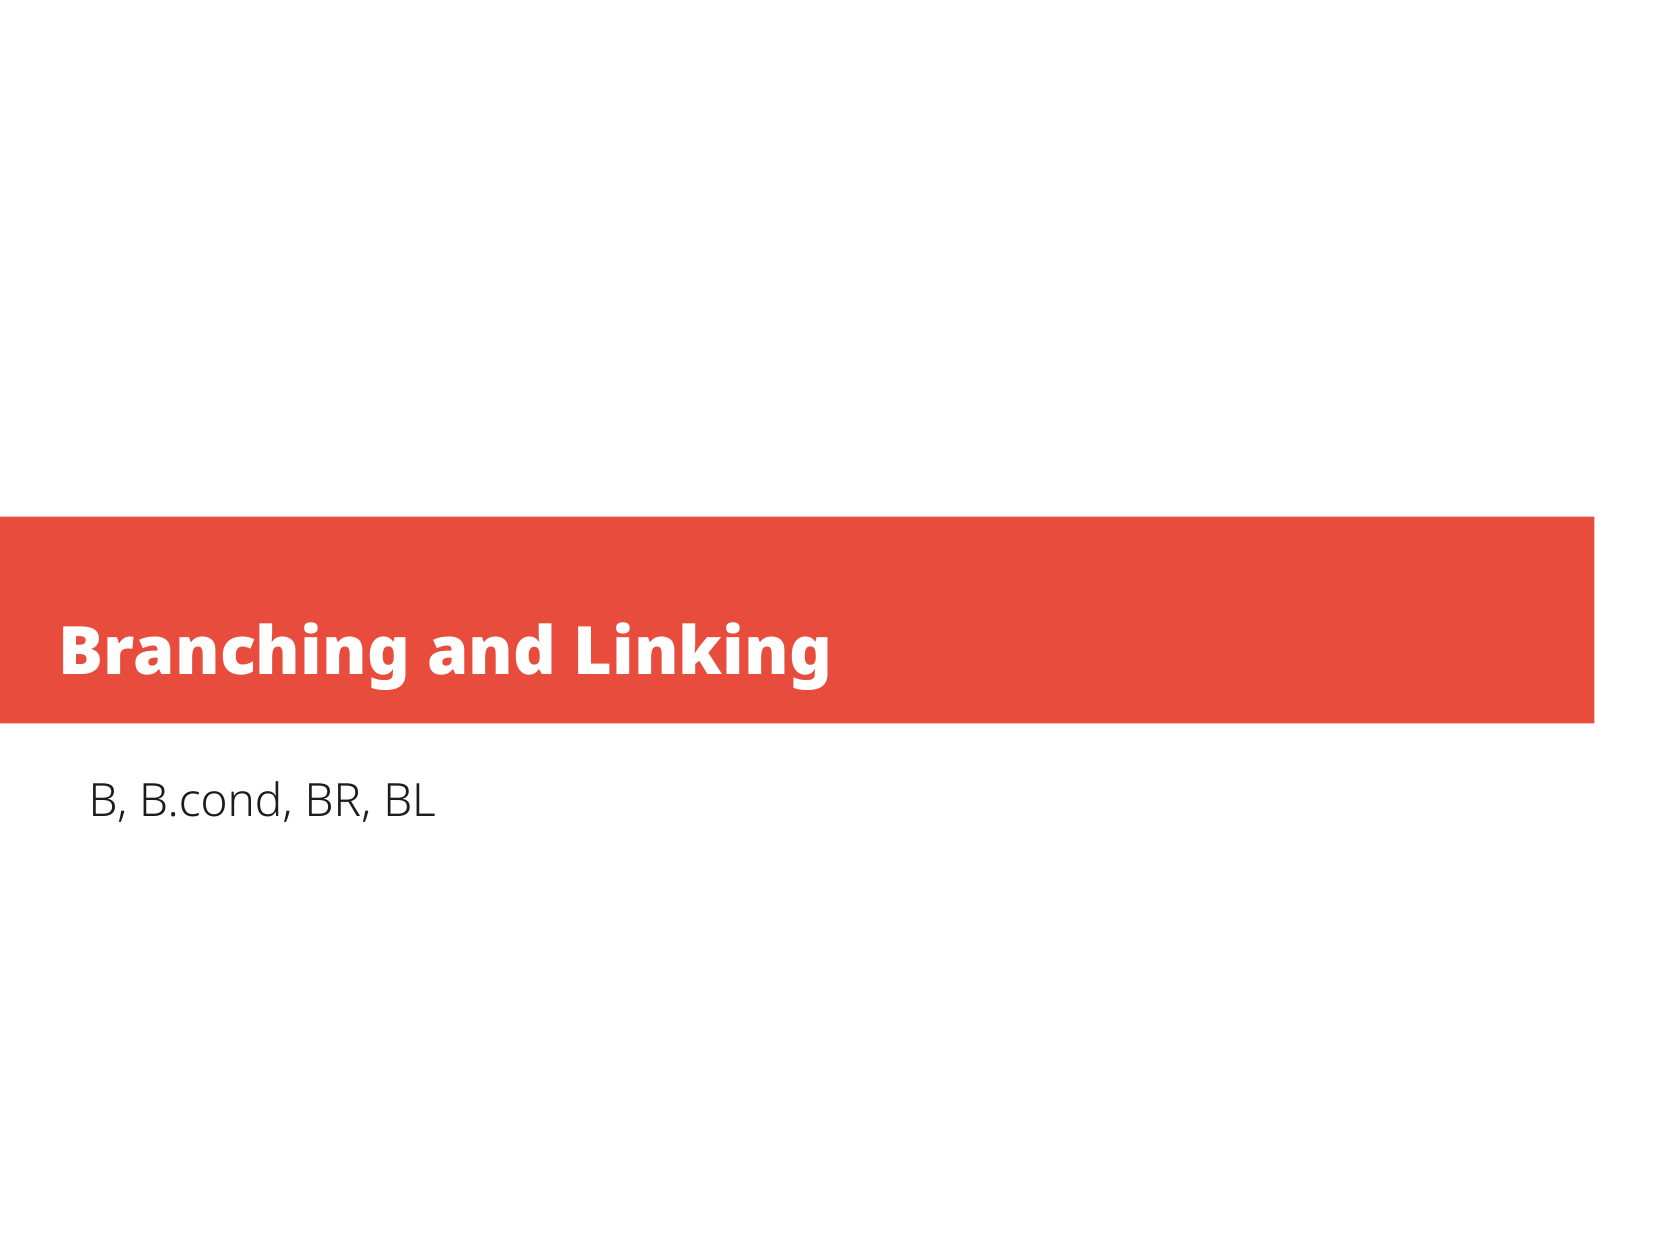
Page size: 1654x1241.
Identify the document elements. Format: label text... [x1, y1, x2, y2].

subtitle B, B.cond, BR, BL [88, 767, 1595, 1182]
title Branching and Linking [59, 546, 1595, 694]
